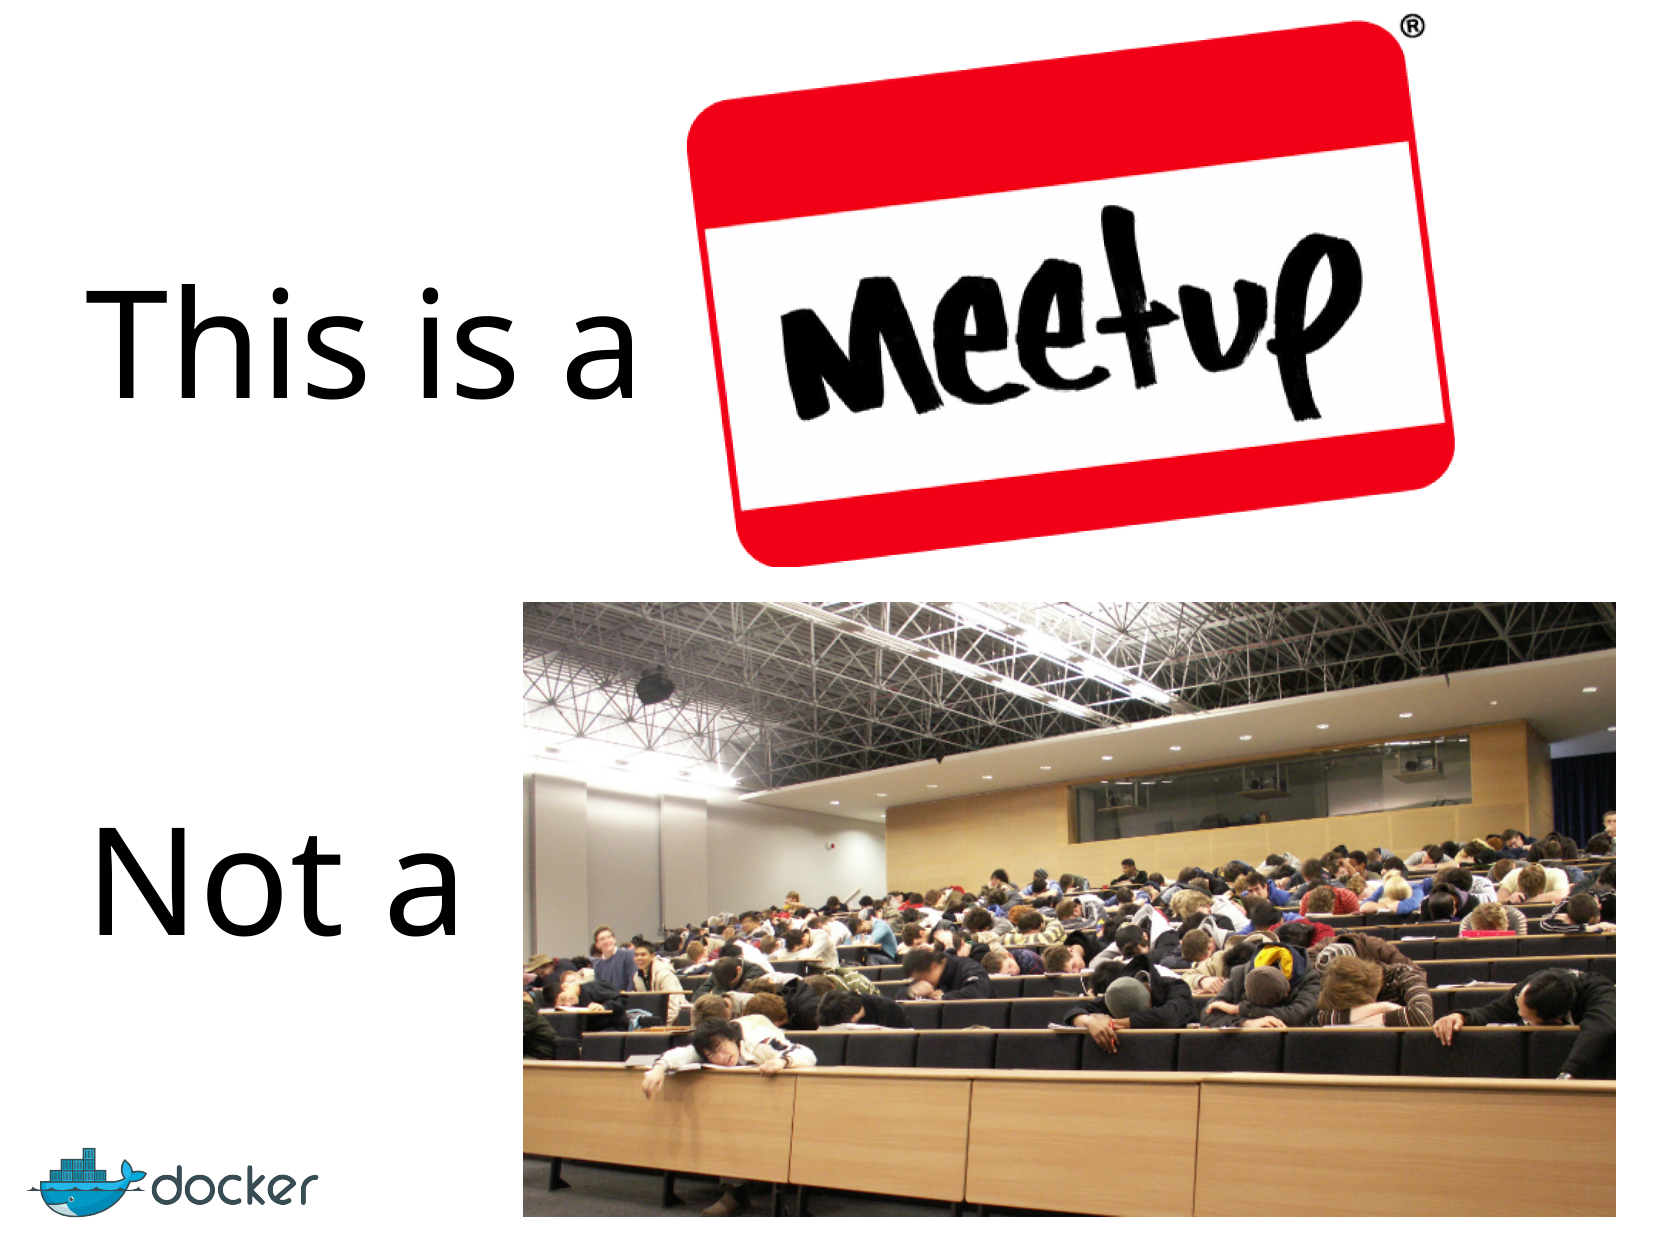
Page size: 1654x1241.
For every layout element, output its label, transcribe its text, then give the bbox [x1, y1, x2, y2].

text_box This is a [70, 230, 674, 414]
text_box Not a [70, 767, 508, 951]
picture [523, 602, 1616, 1217]
picture [685, 11, 1455, 567]
picture [0, 1123, 343, 1241]
